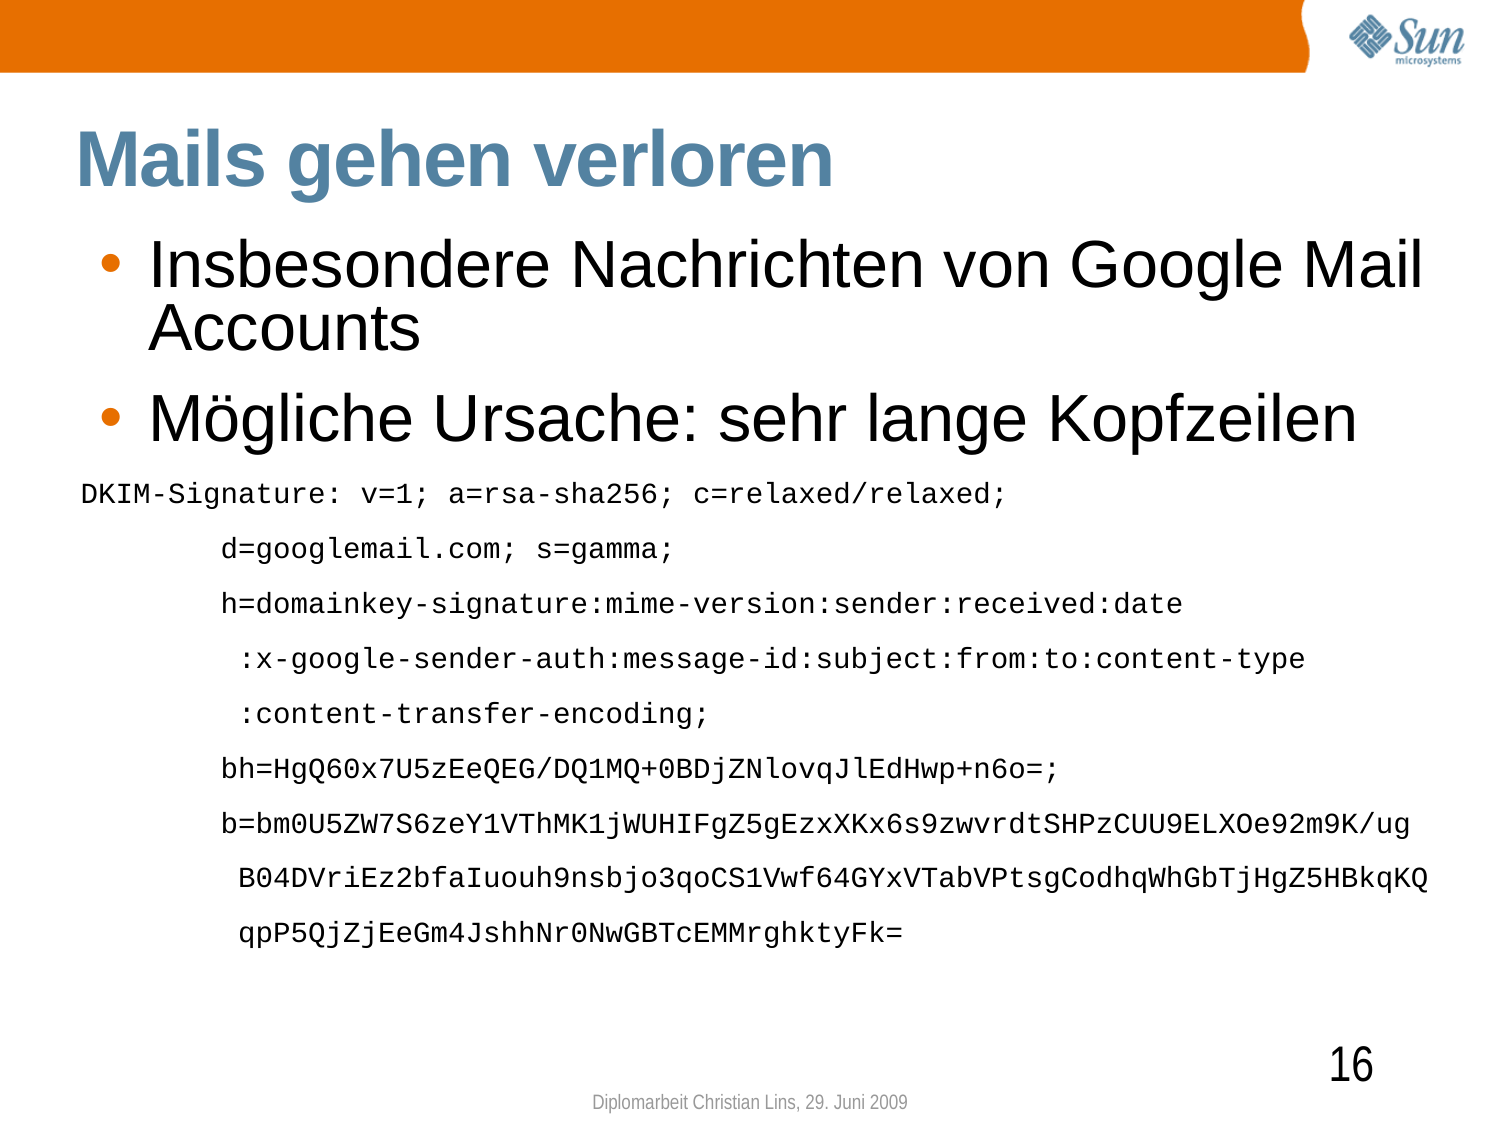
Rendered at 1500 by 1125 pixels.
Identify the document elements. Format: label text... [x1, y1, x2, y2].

list Insbesondere Nachrichten von Google Mail Accounts Mögliche Ursache: sehr lange Kopfzeilen DKIM-Signature: v=1; a=rsa-sha256; c=relaxed/relaxed; d=googlemail.com; s=gamma; h=domainkey-signature:mime-version:sender:received:date :x-google-sender-auth:message-id:subject:from:to:content-type :content-transfer-encoding; bh=HgQ60x7U5zEeQEG/DQ1MQ+0BDjZNlovqJlEdHwp+n6o=; b=bm0U5ZW7S6zeY1VThMK1jWUHIFgZ5gEzxXKx6s9zwvrdtSHPzCUU9ELXOe92m9K/ug B04DVriEz2bfaIuouh9nsbjo3qoCS1Vwf64GYxVTabVPtsgCodhqWhGbTjHgZ5HBkqKQ qpP5QjZjEeGm4JshhNr0NwGBTcEMMrghktyFk= [80, 236, 1477, 960]
picture [0, 0, 1500, 75]
title Mails gehen verloren [75, 122, 1438, 228]
